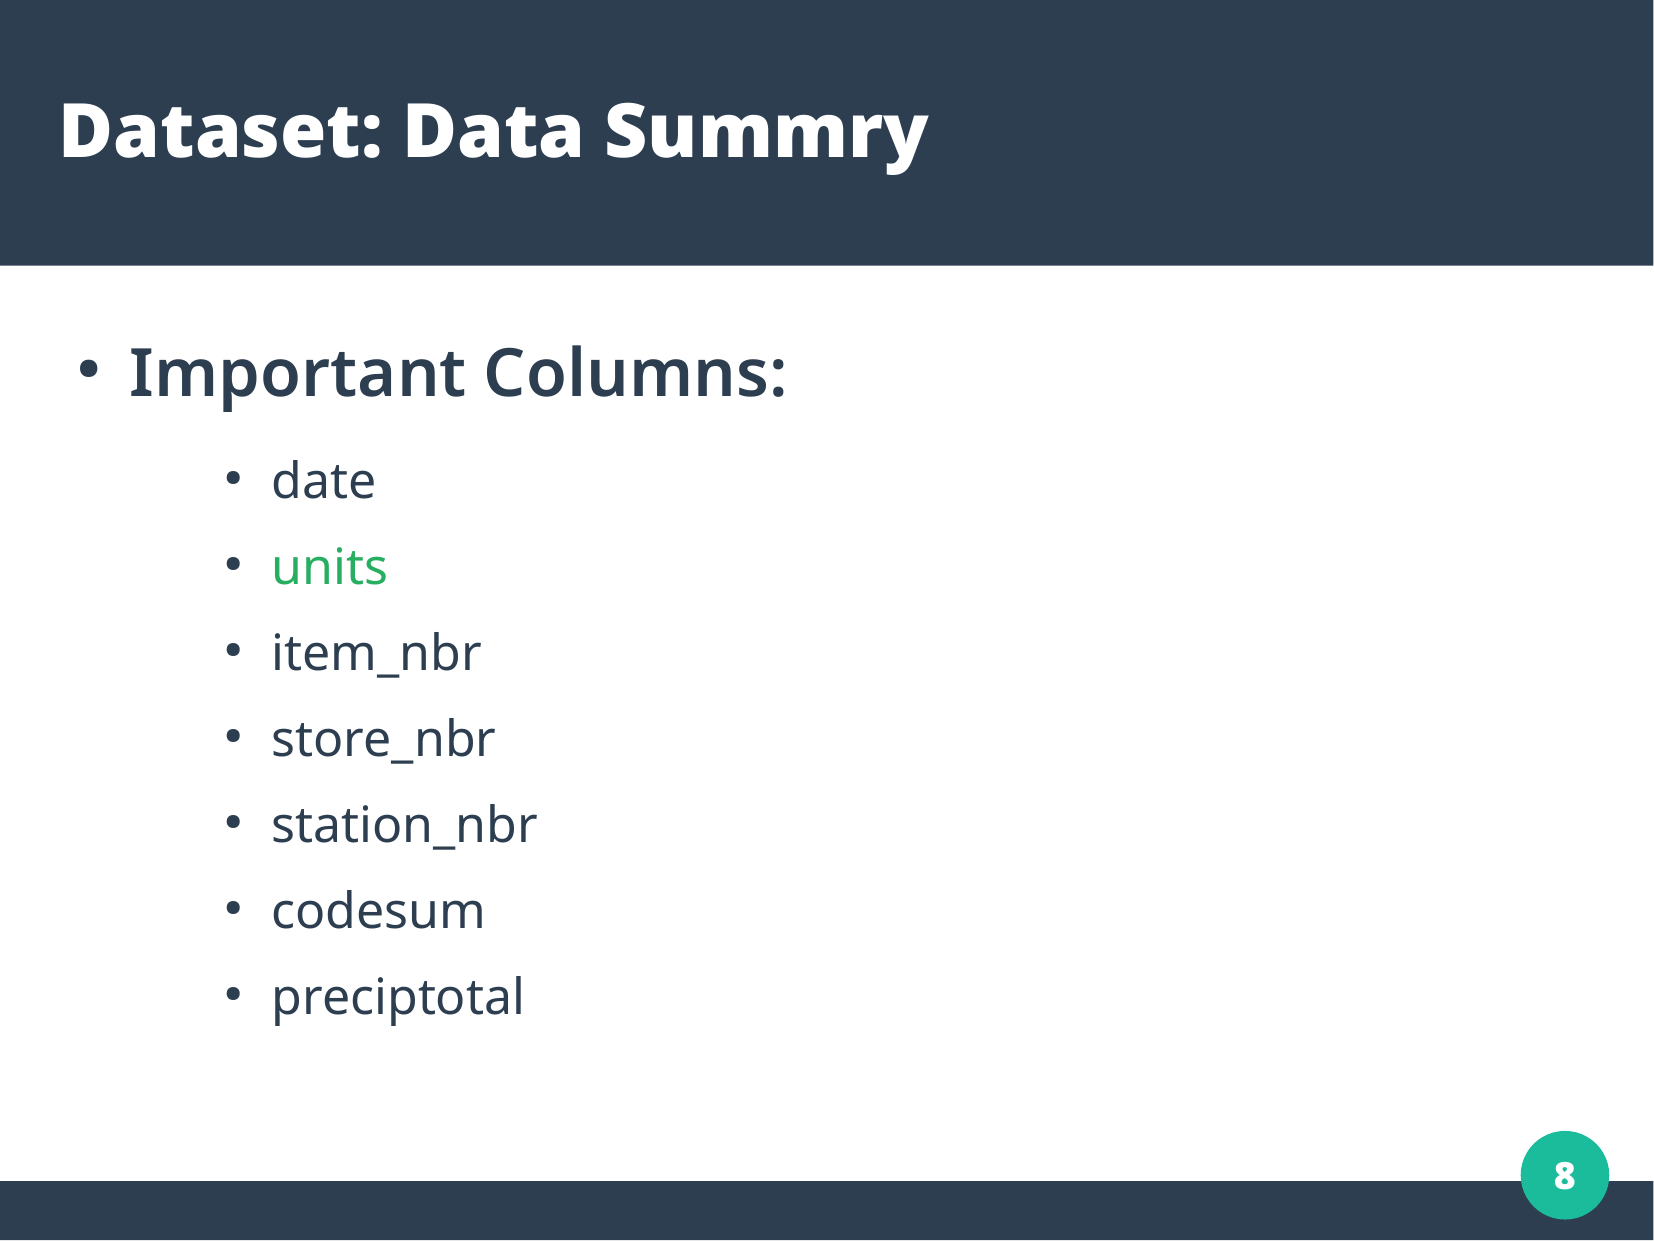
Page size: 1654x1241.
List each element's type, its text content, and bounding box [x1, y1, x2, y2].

title Dataset: Data Summry [59, 49, 1595, 207]
list Important Columns: date units item_nbr store_nbr station_nbr codesum preciptotal [59, 324, 1595, 1152]
